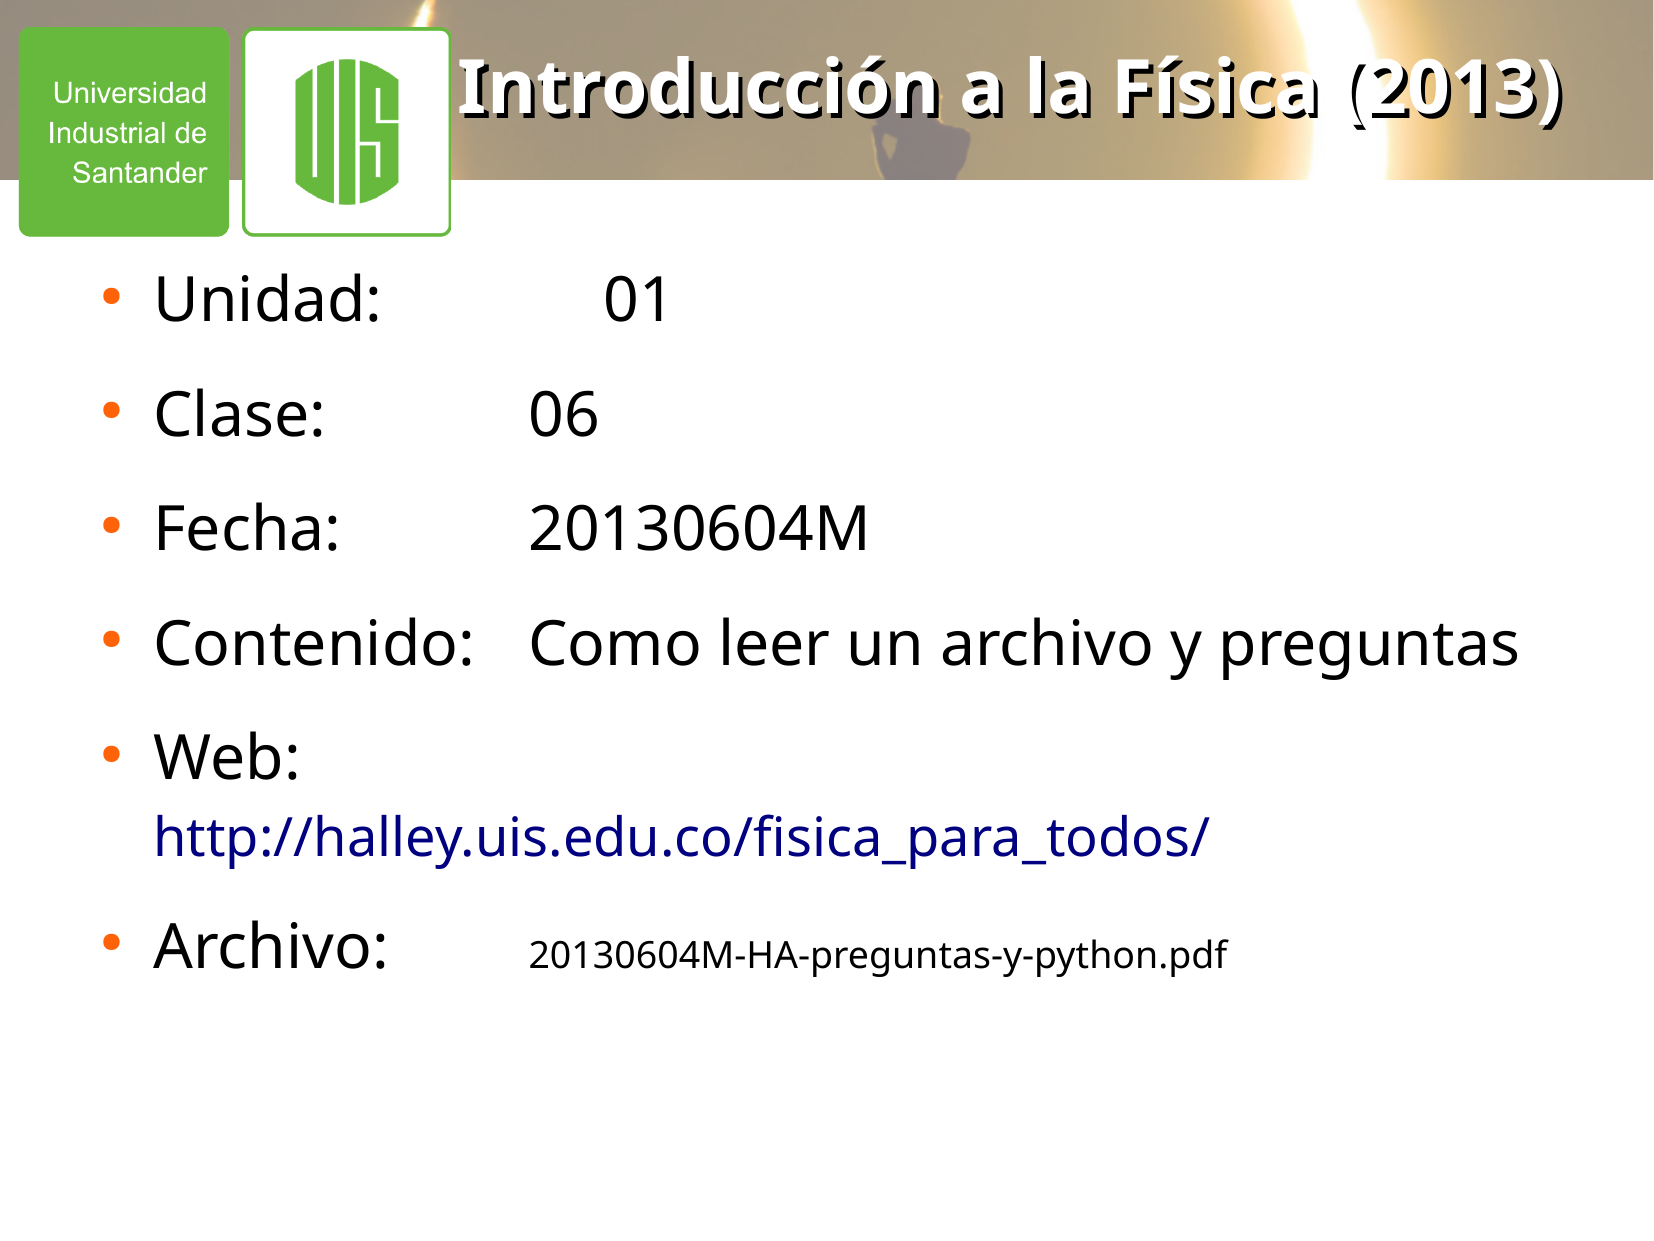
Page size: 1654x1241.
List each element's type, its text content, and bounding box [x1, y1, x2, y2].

title Introducción a la Física (2013) [75, 19, 1564, 151]
list Unidad: 01 Clase: 06 Fecha: 20130604M Contenido: Como leer un archivo y preguntas Web: http://halley.uis.edu.co/fisica_para_todos/ Archivo: 20130604M-HA-preguntas-y-python.pdf [82, 255, 1571, 1156]
picture [0, 0, 1654, 237]
